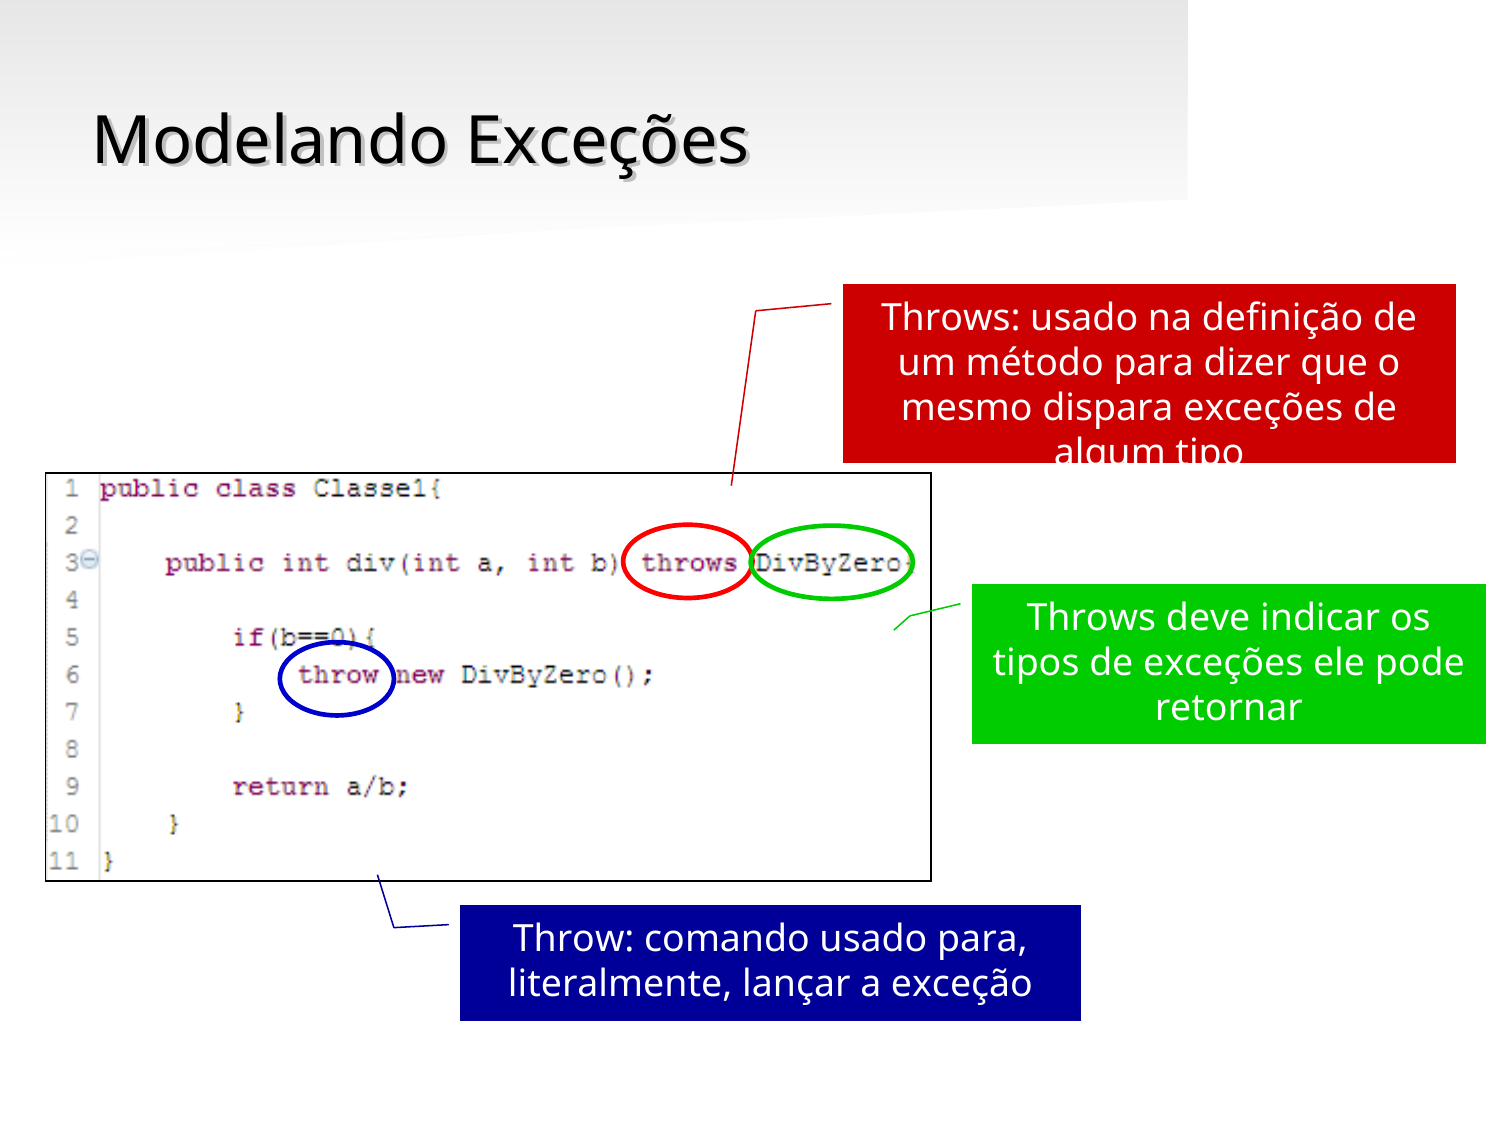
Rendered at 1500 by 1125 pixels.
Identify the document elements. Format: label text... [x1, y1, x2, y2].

text_box Throws deve indicar os tipos de exceções ele pode retornar [973, 585, 1485, 743]
title Modelando Exceções [76, 42, 1427, 231]
text_box Throws: usado na definição de um método para dizer que o mesmo dispara exceções de algum tipo [844, 285, 1455, 463]
text_box Throw: comando usado para, literalmente, lançar a exceção [461, 906, 1080, 1020]
picture [46, 473, 931, 881]
